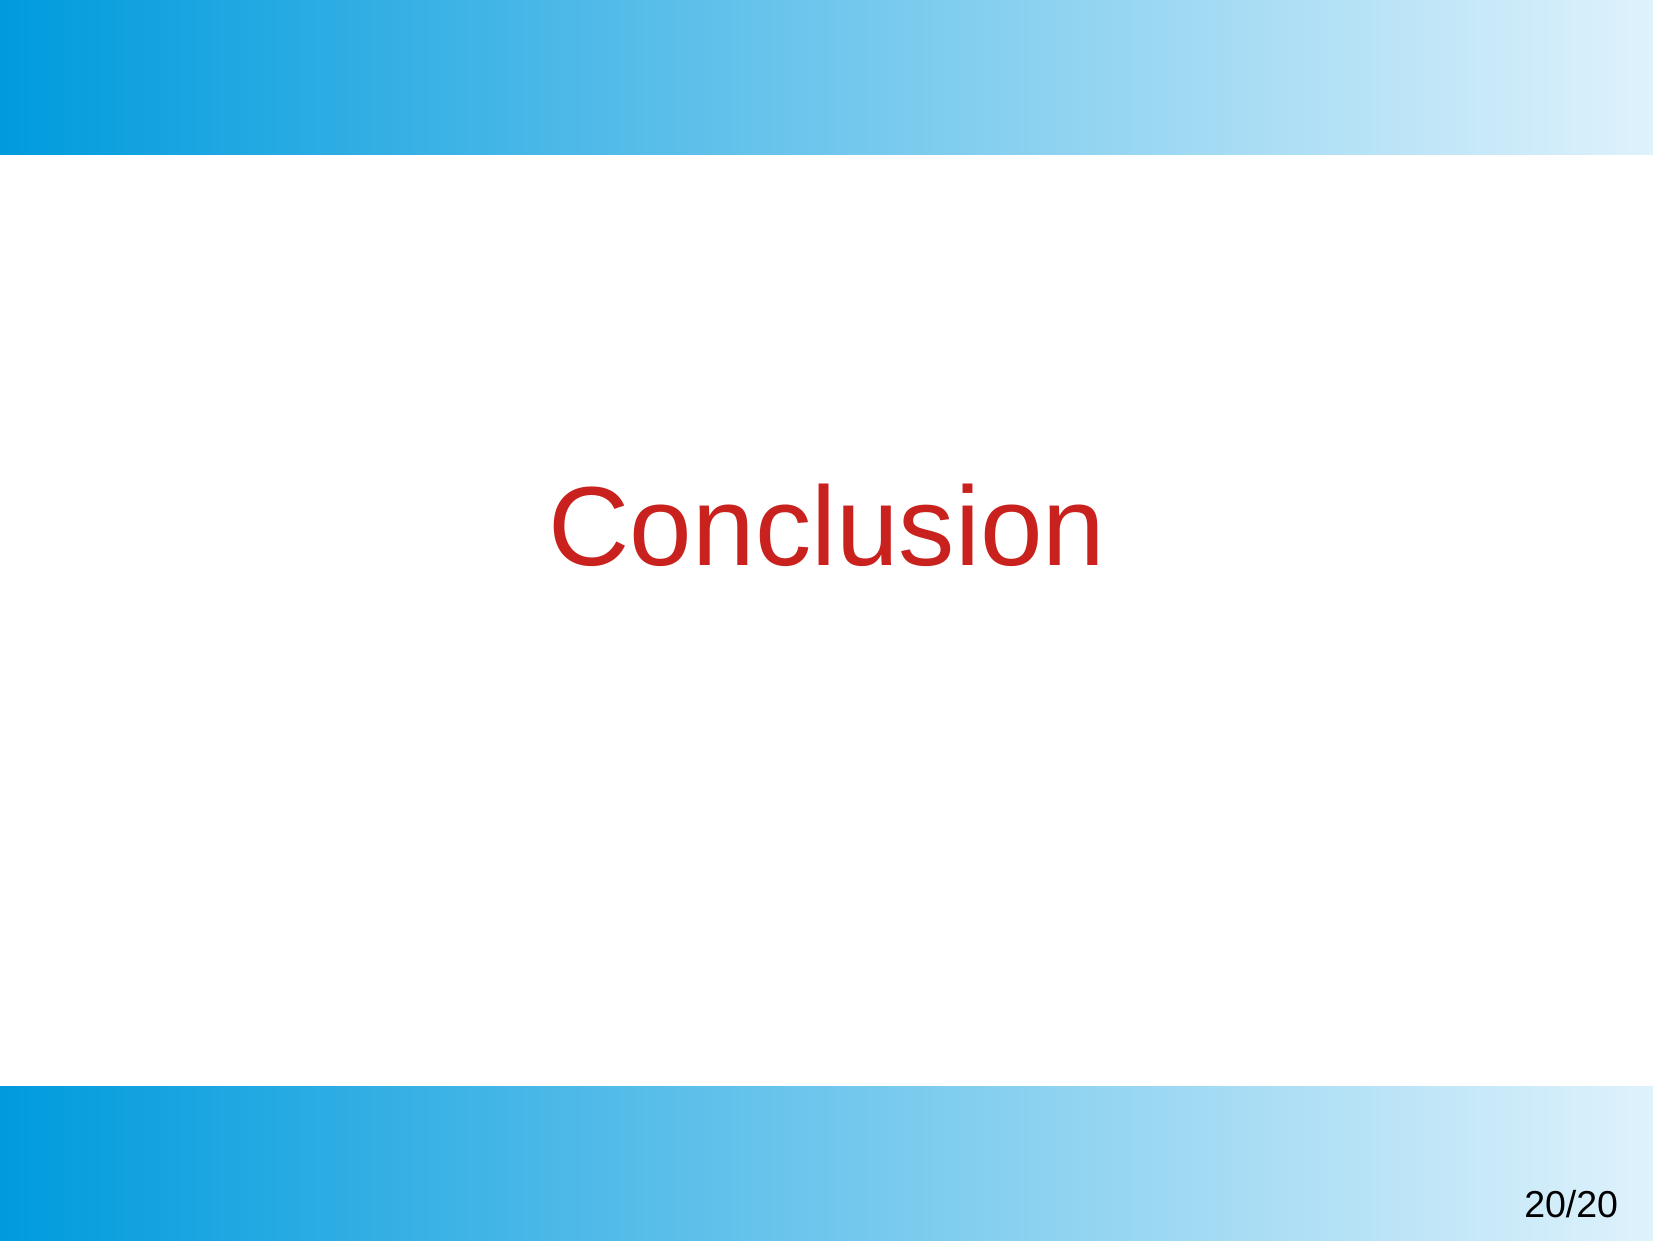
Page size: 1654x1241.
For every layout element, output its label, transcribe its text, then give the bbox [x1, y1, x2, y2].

title Conclusion [0, 463, 1654, 590]
text_box <numéro>/20 [1509, 1175, 1654, 1241]
